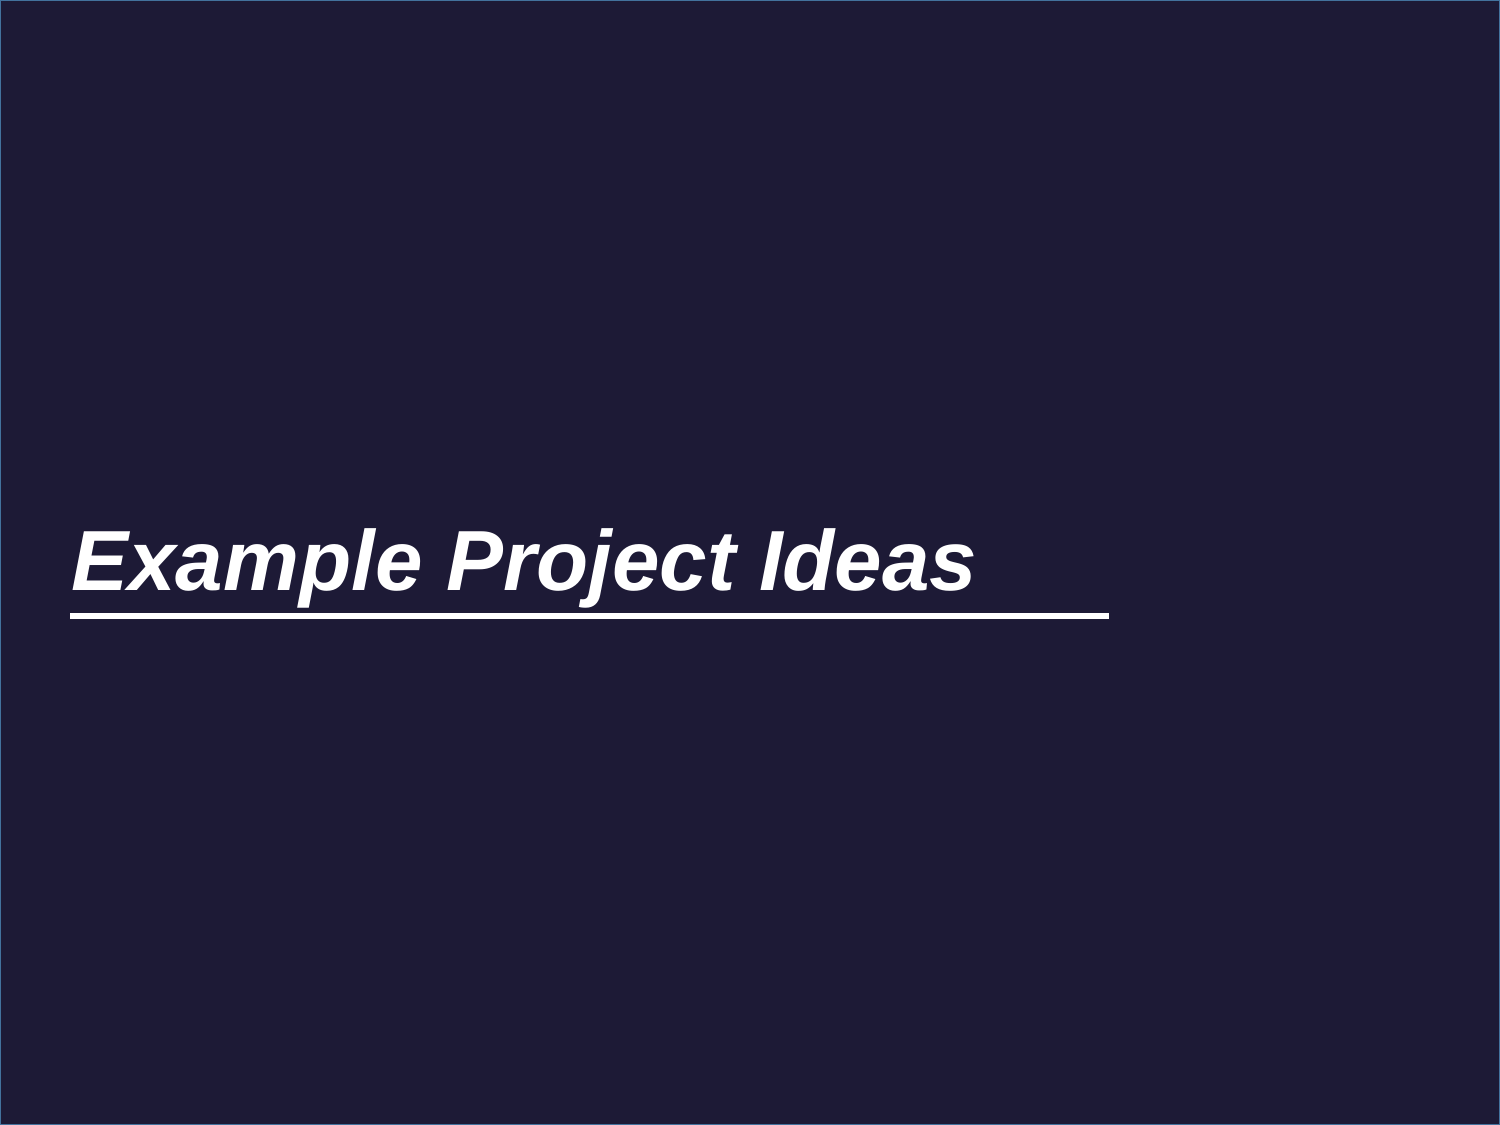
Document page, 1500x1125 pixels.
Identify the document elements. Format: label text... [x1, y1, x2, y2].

text_box Example Project Ideas [64, 497, 1414, 615]
